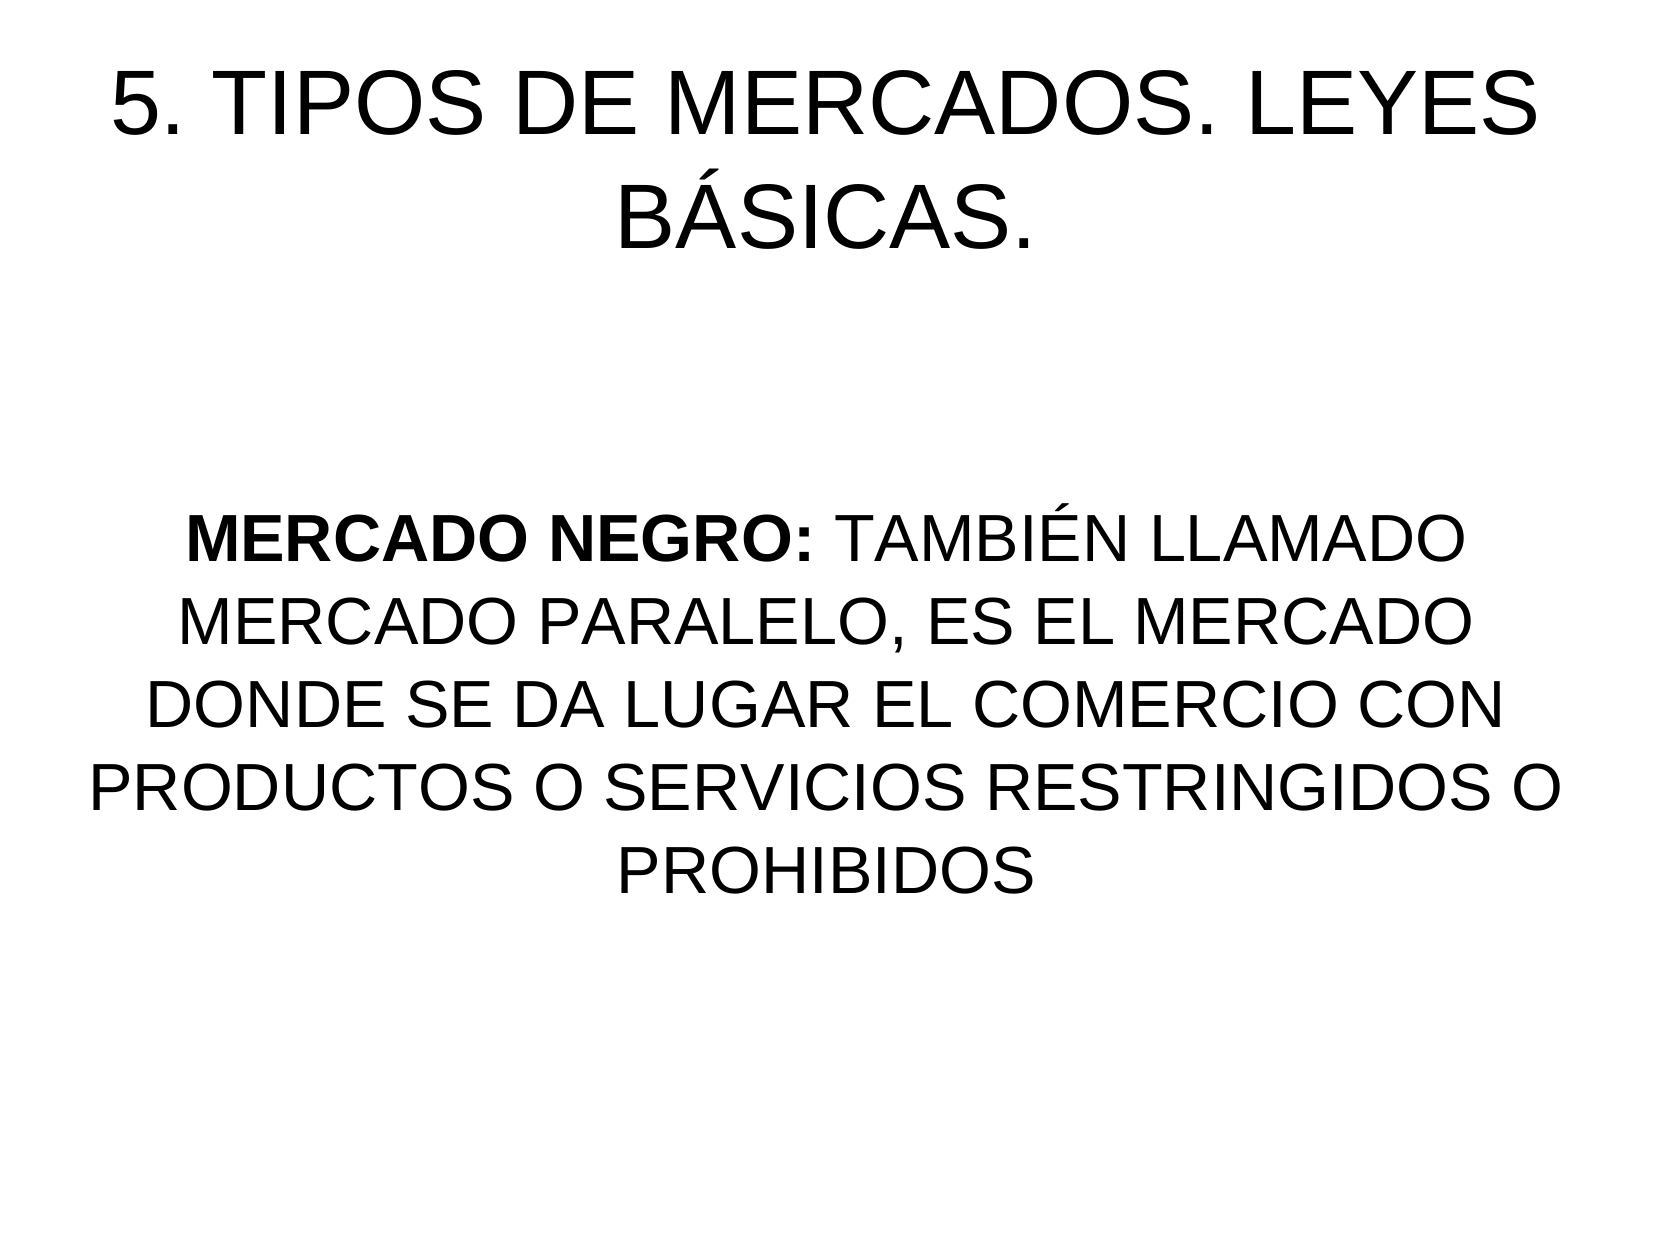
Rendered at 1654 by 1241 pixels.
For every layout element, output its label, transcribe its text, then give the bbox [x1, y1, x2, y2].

subtitle MERCADO NEGRO: TAMBIÉN LLAMADO MERCADO PARALELO, ES EL MERCADO DONDE SE DA LUGAR EL COMERCIO CON PRODUCTOS O SERVICIOS RESTRINGIDOS O PROHIBIDOS [82, 282, 1571, 1117]
title 5. TIPOS DE MERCADOS. LEYES BÁSICAS. [82, 38, 1571, 268]
